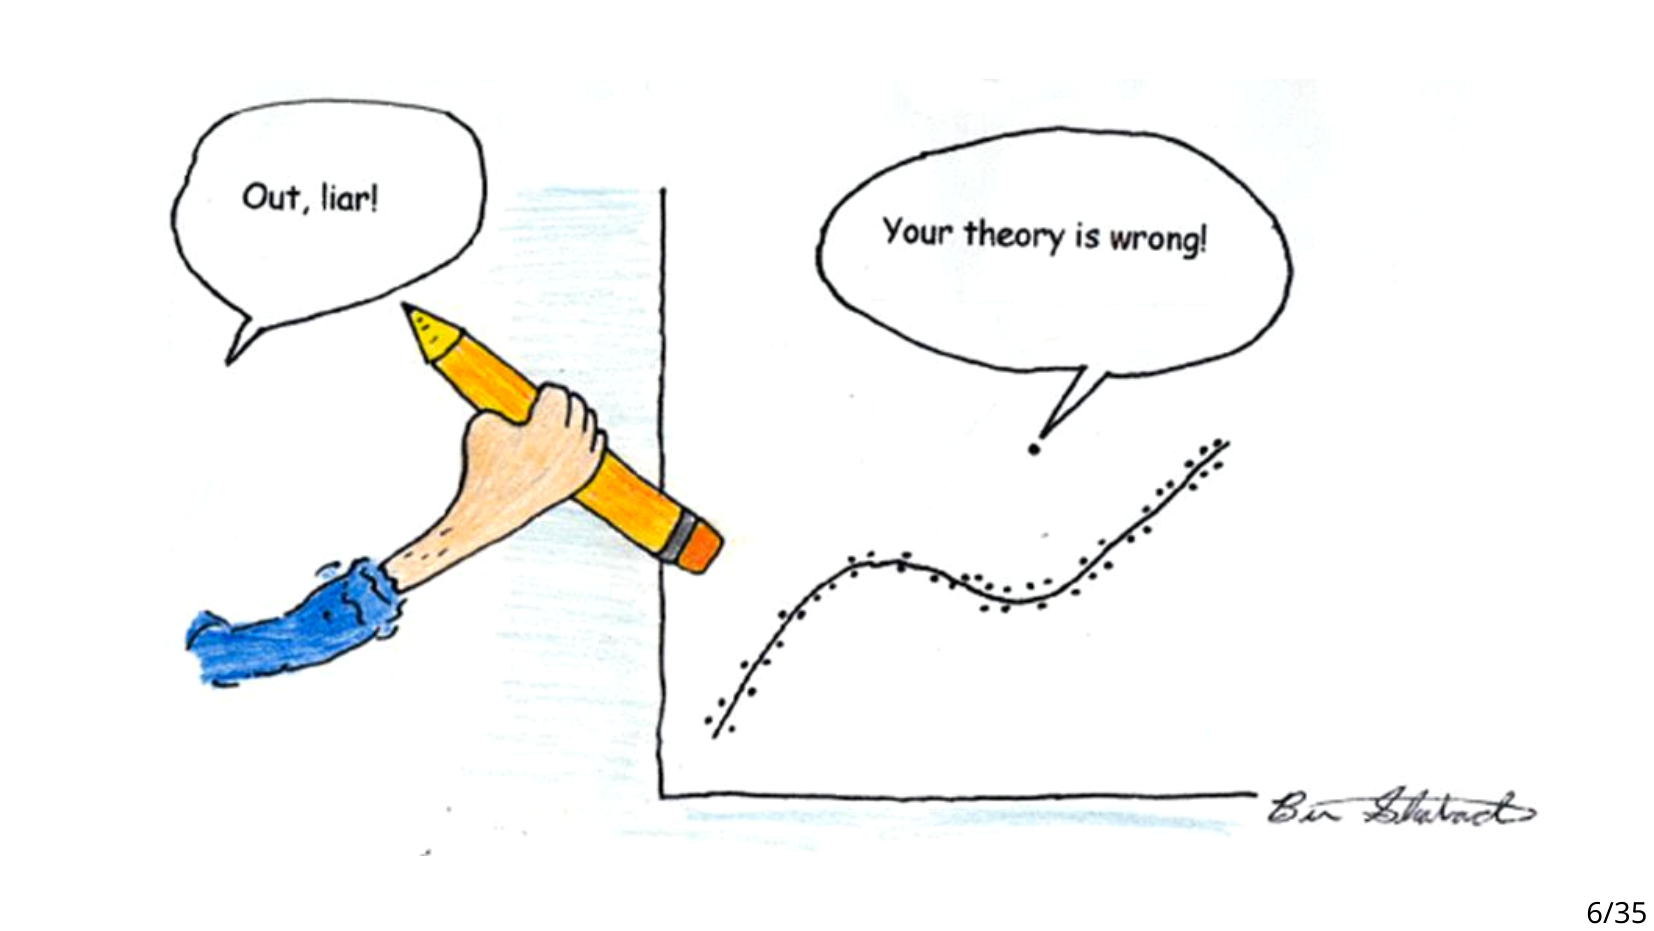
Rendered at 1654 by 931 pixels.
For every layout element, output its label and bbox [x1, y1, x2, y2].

picture [163, 79, 1554, 856]
